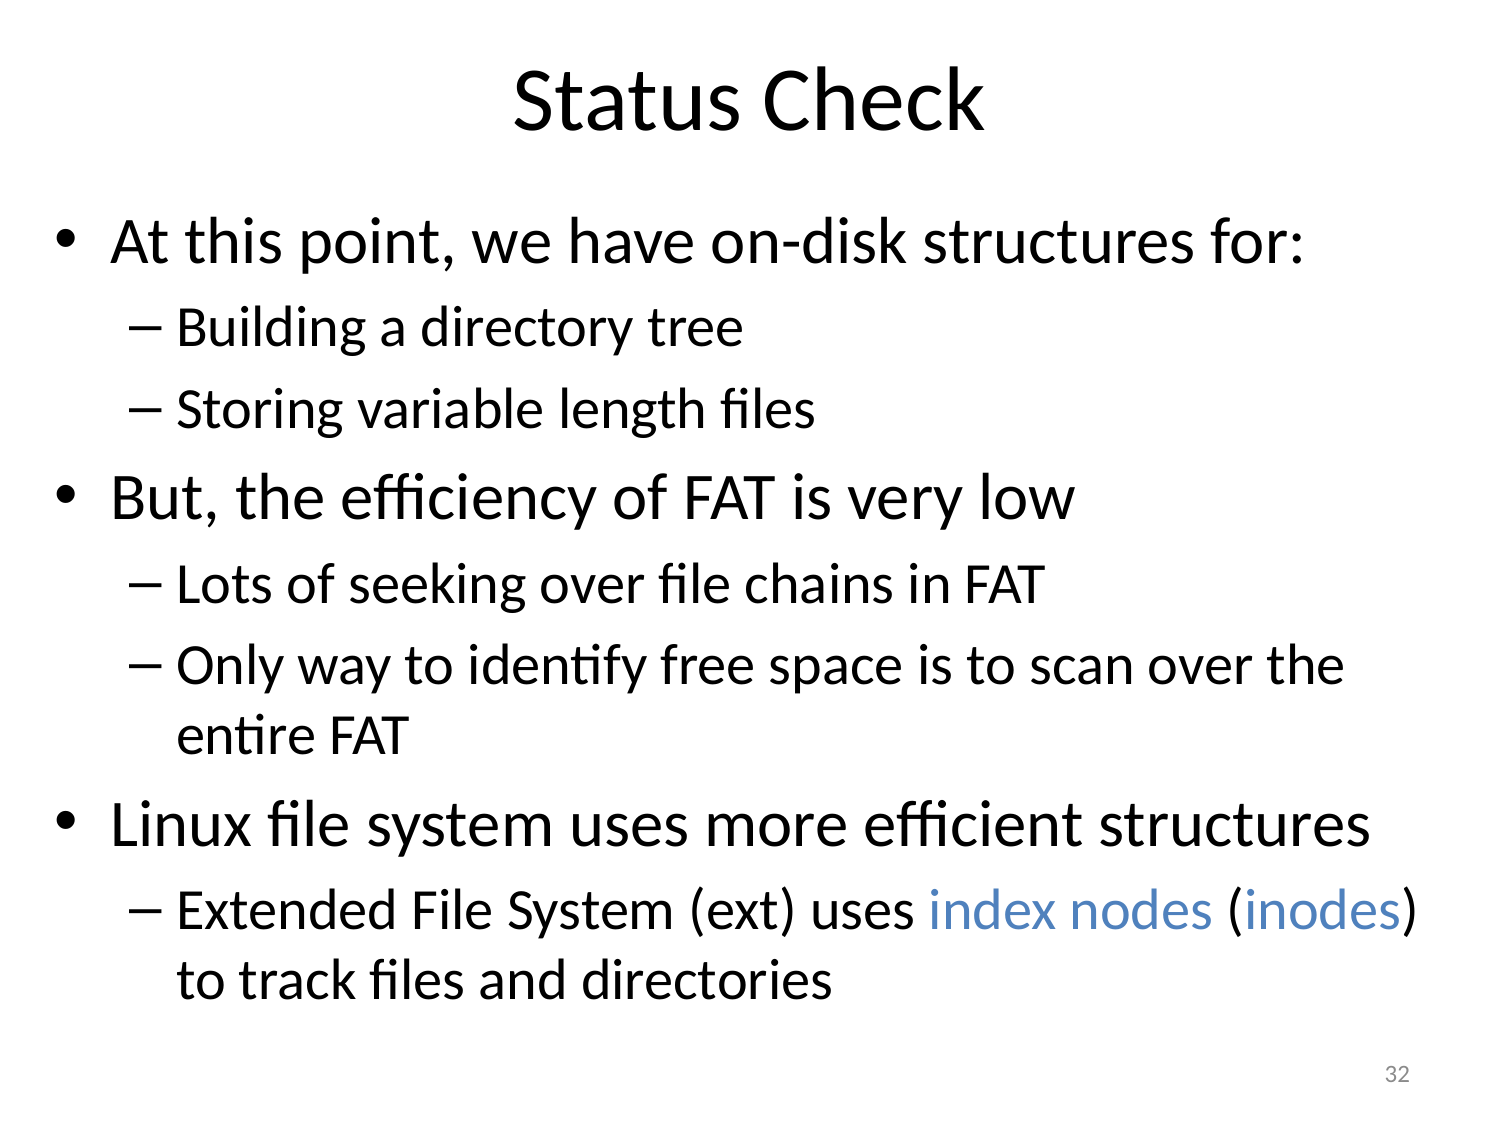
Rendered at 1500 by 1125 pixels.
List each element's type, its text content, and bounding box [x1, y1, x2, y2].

title Status Check [75, 0, 1425, 188]
slide_number <number> [1074, 1042, 1425, 1103]
list At this point, we have on-disk structures for: Building a directory tree Storing variable length files But, the efficiency of FAT is very low Lots of seeking over file chains in FAT Only way to identify free space is to scan over the entire FAT Linux file system uses more efficient structures Extended File System (ext) uses index nodes (inodes) to track files and directories [39, 189, 1463, 1125]
